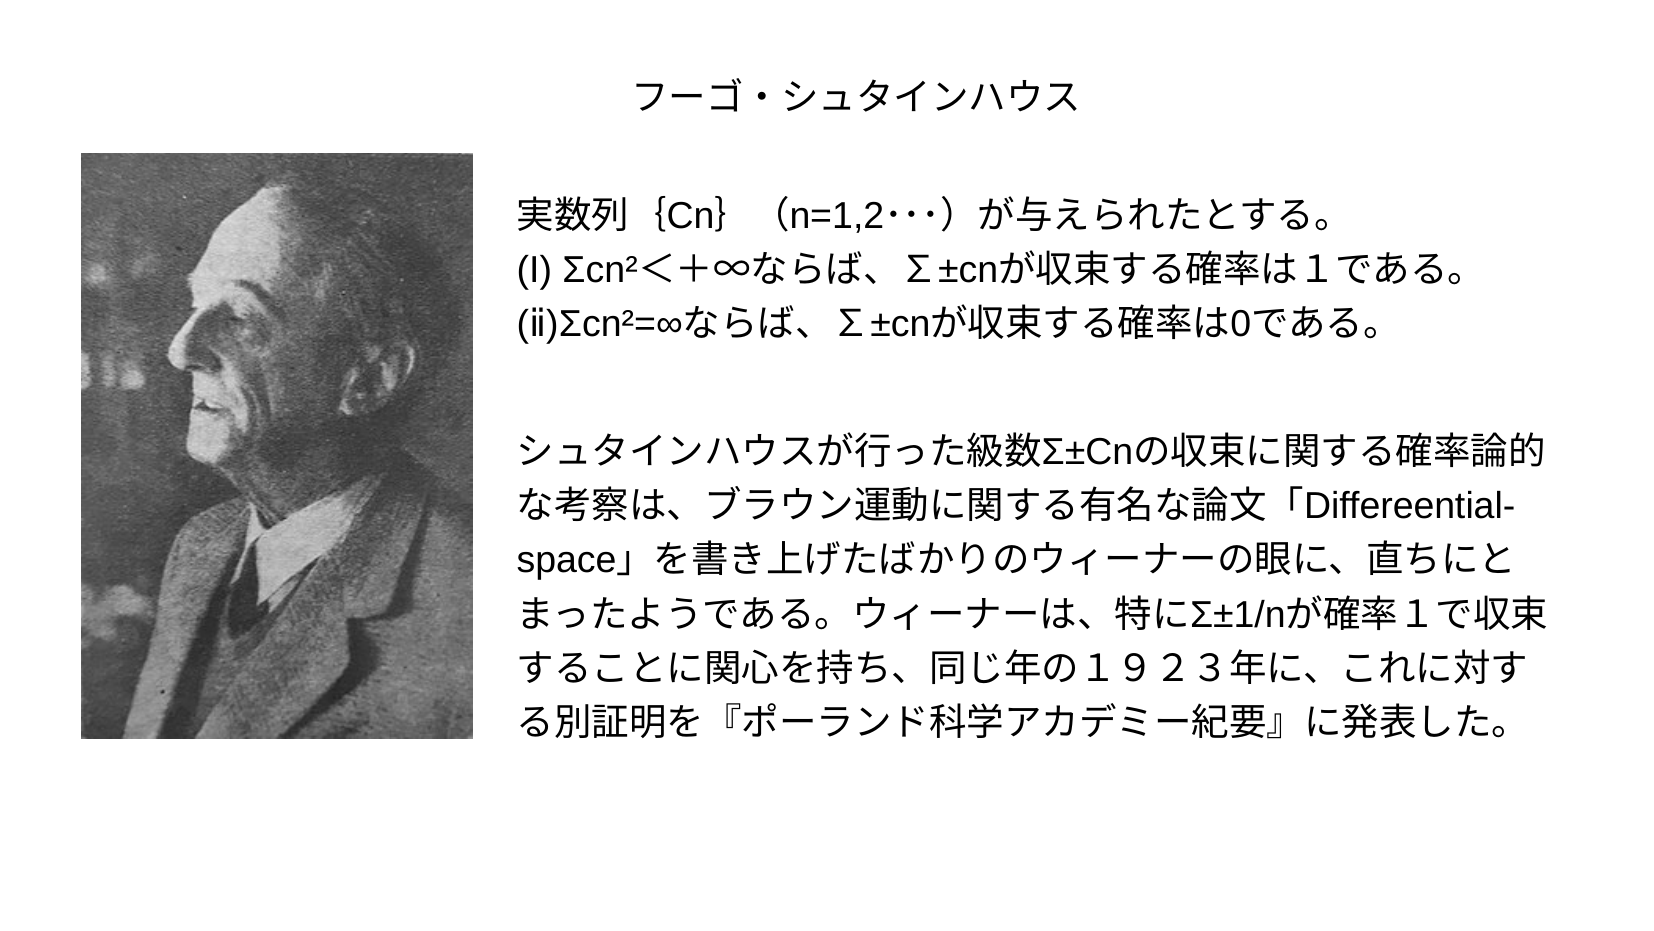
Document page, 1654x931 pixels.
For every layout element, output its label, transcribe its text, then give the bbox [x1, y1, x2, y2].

text_box シュタインハウスが行った級数Σ±Cnの収束に関する確率論的な考察は、ブラウン運動に関する有名な論文「Differeential-space」を書き上げたばかりのウィーナーの眼に、直ちにとまったようである。ウィーナーは、特にΣ±1/nが確率１で収束することに関心を持ち、同じ年の１９２３年に、これに対する別証明を『ポーランド科学アカデミー紀要』に発表した。 [501, 413, 1565, 754]
picture [81, 153, 473, 739]
text_box 実数列｛Cn｝（n=1,2･･･）が与えられたとする。 (I) Σcn²＜＋∞ならば、∑±cnが収束する確率は１である。 (ⅱ)Σcn²=∞ならば、∑±cnが収束する確率は0である。 [501, 177, 1595, 355]
text_box フーゴ・シュタインハウス [442, 59, 1270, 129]
